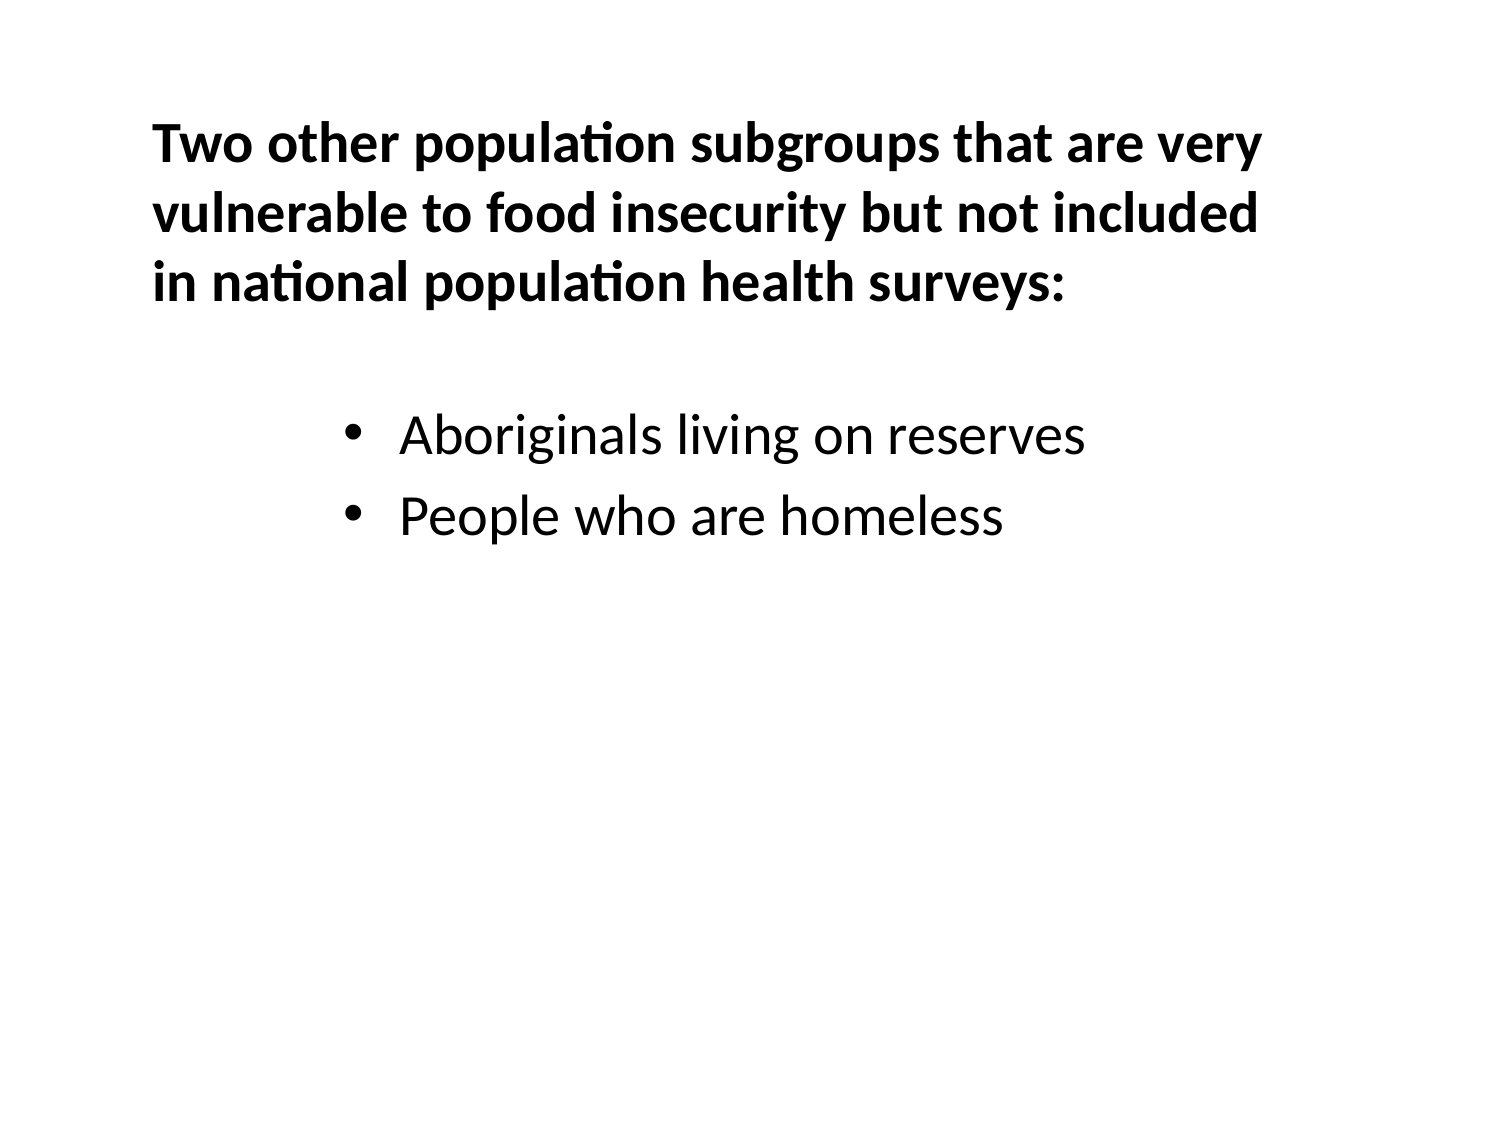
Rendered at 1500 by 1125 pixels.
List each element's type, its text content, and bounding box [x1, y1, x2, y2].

title Two other population subgroups that are very vulnerable to food insecurity but not included in national population health surveys: [137, 87, 1313, 330]
list Aboriginals living on reserves People who are homeless [328, 388, 1257, 1125]
